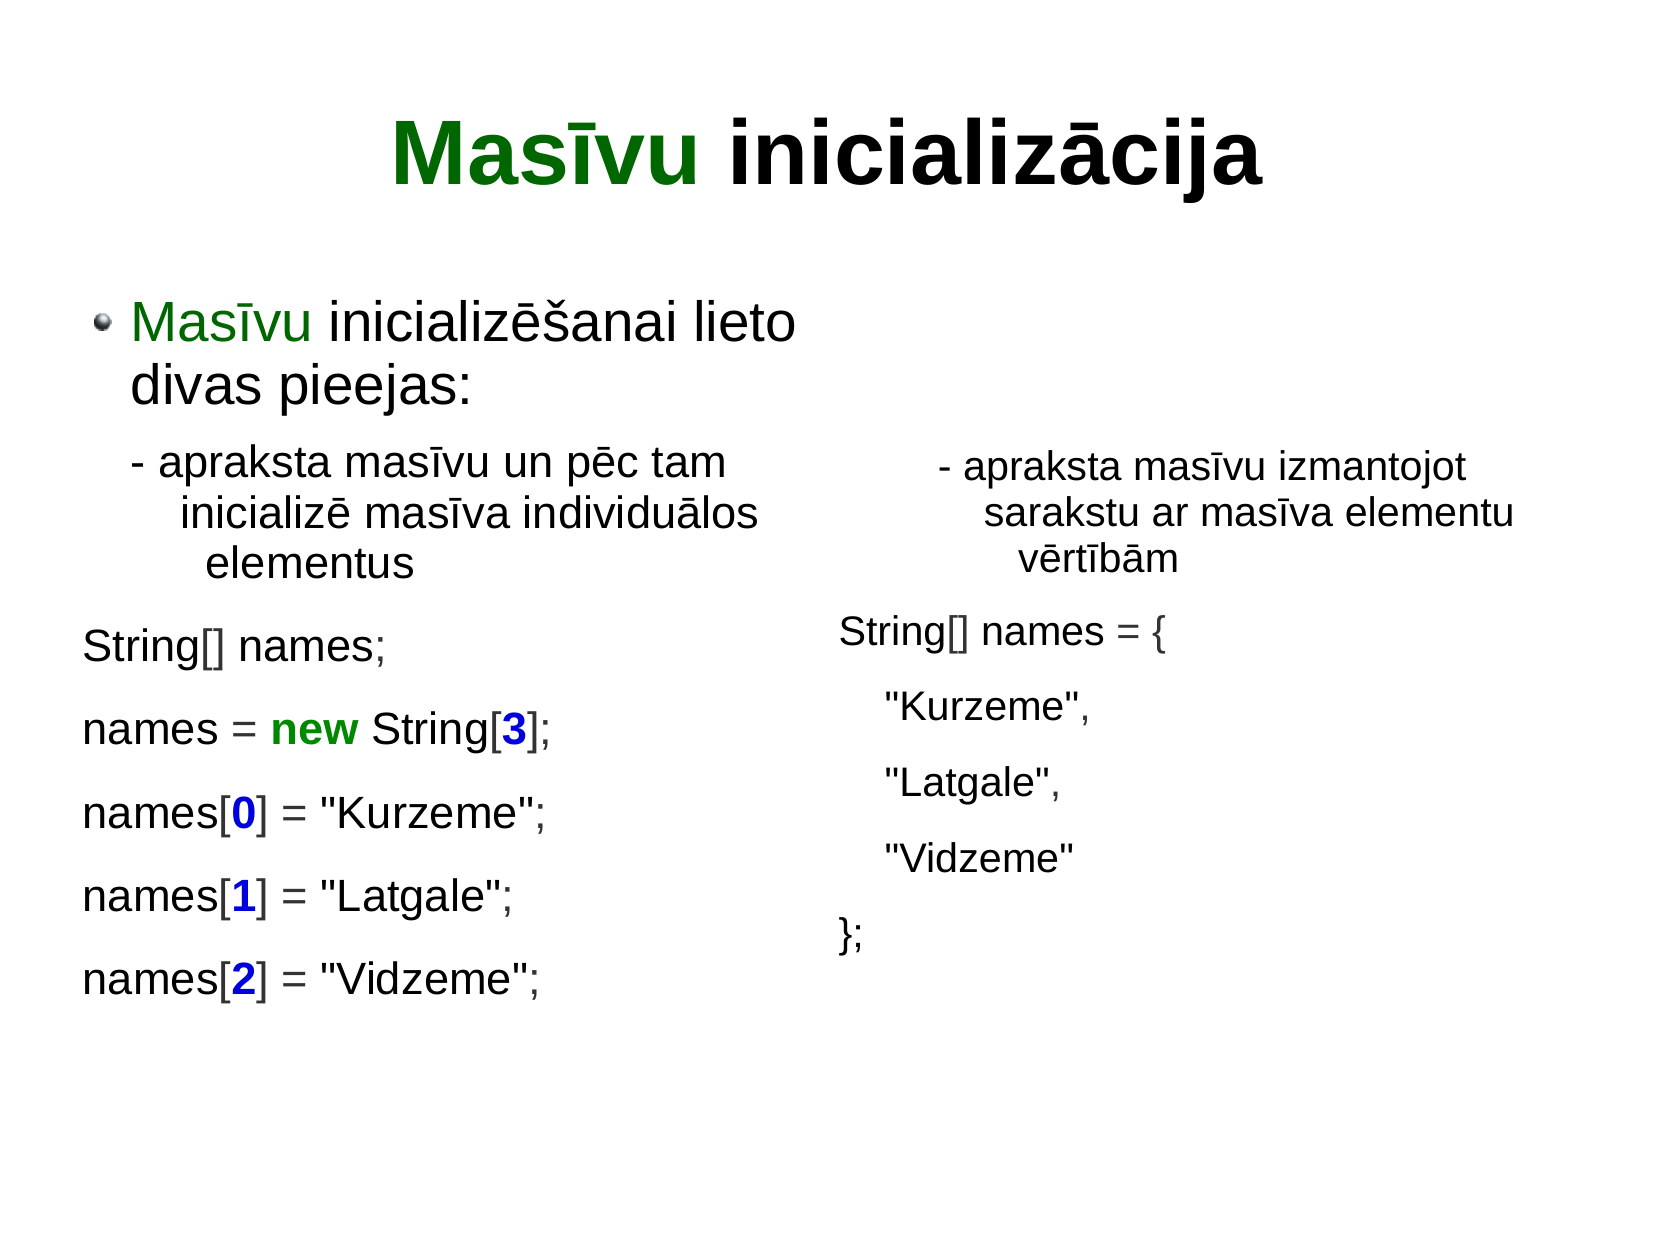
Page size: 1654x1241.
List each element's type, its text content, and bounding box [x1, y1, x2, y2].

title Masīvu inicializācija [82, 49, 1571, 257]
list - apraksta masīvu izmantojot sarakstu ar masīva elementu vērtībām String[] names = { "Kurzeme", "Latgale", "Vidzeme" }; [838, 379, 1571, 1099]
list Masīvu inicializēšanai lieto divas pieejas: - apraksta masīvu un pēc tam inicializē masīva individuālos elementus String[] names; names = new String[3]; names[0] = "Kurzeme"; names[1] = "Latgale"; names[2] = "Vidzeme"; [82, 290, 815, 1010]
